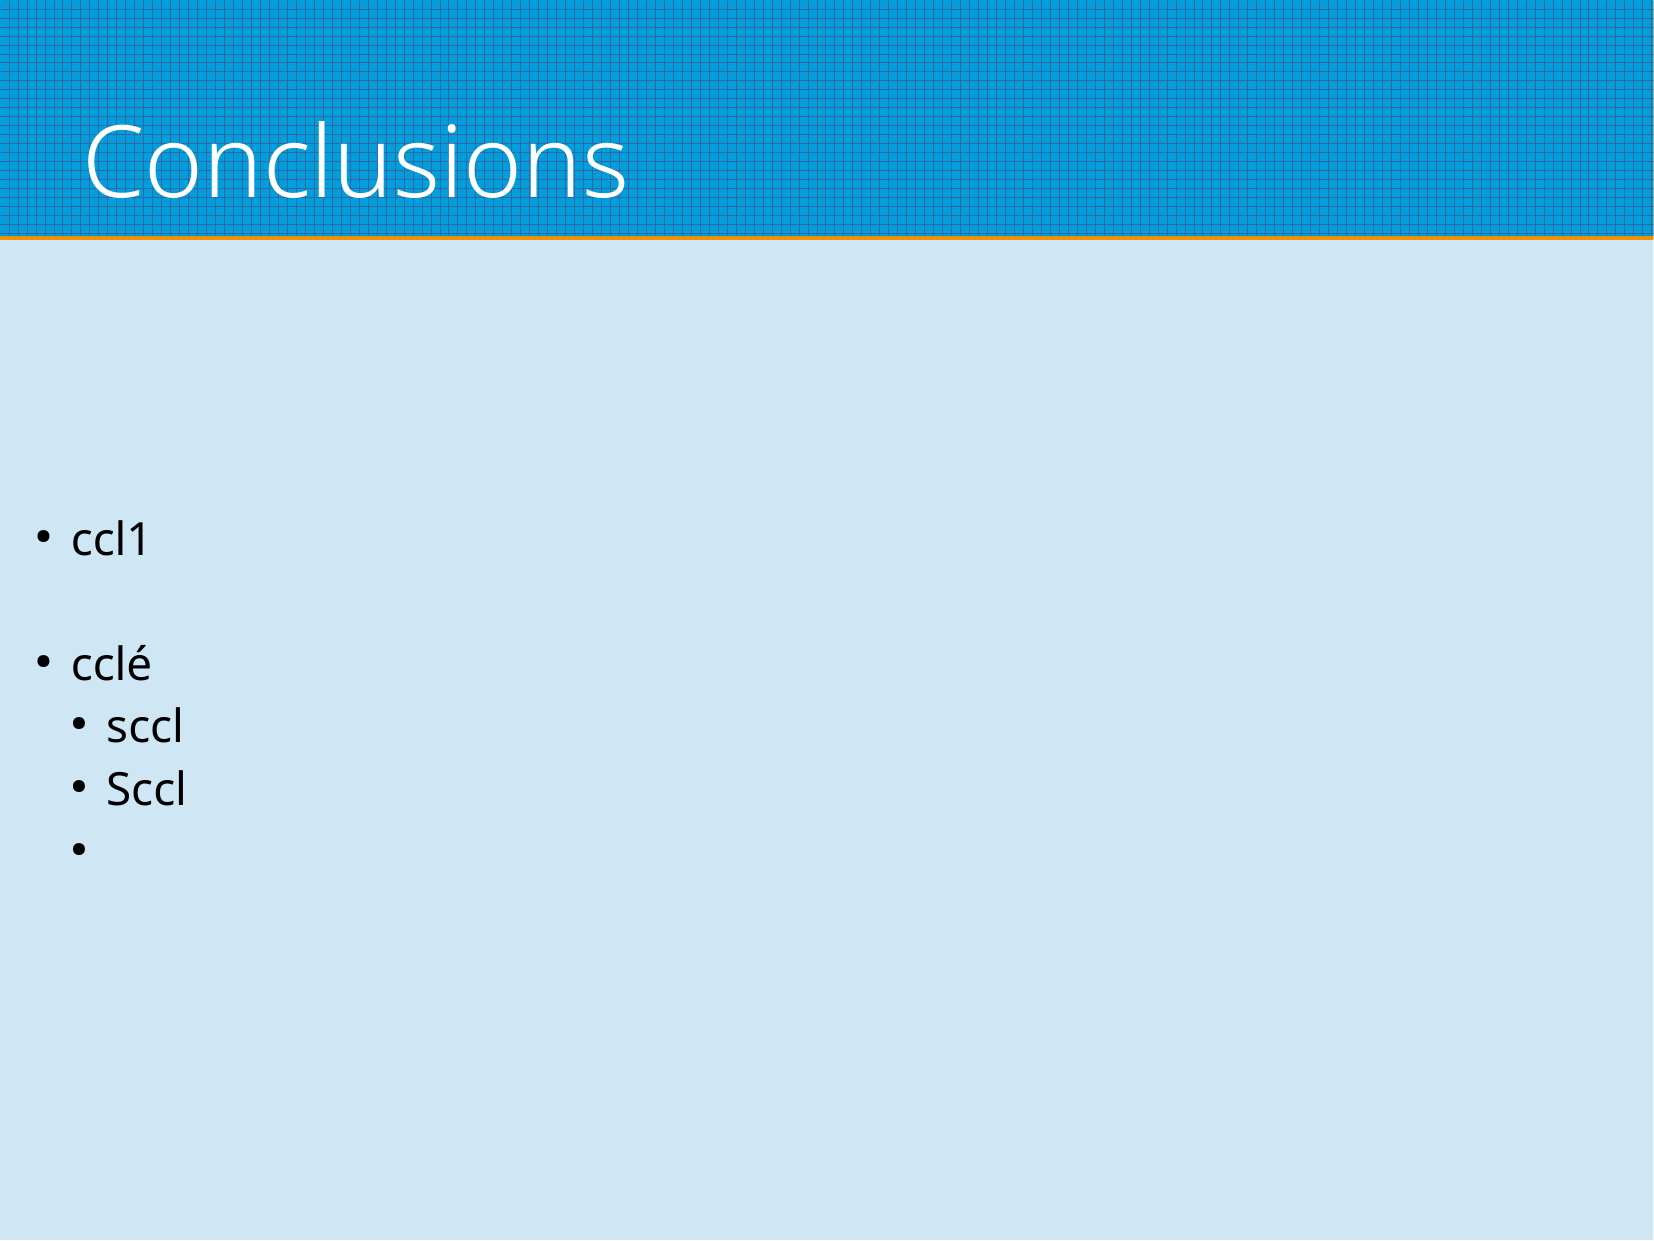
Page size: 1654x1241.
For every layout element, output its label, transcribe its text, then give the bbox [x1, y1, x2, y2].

title Conclusions [82, 19, 1571, 227]
text_box ccl1 cclé sccl Sccl [29, 457, 1625, 930]
